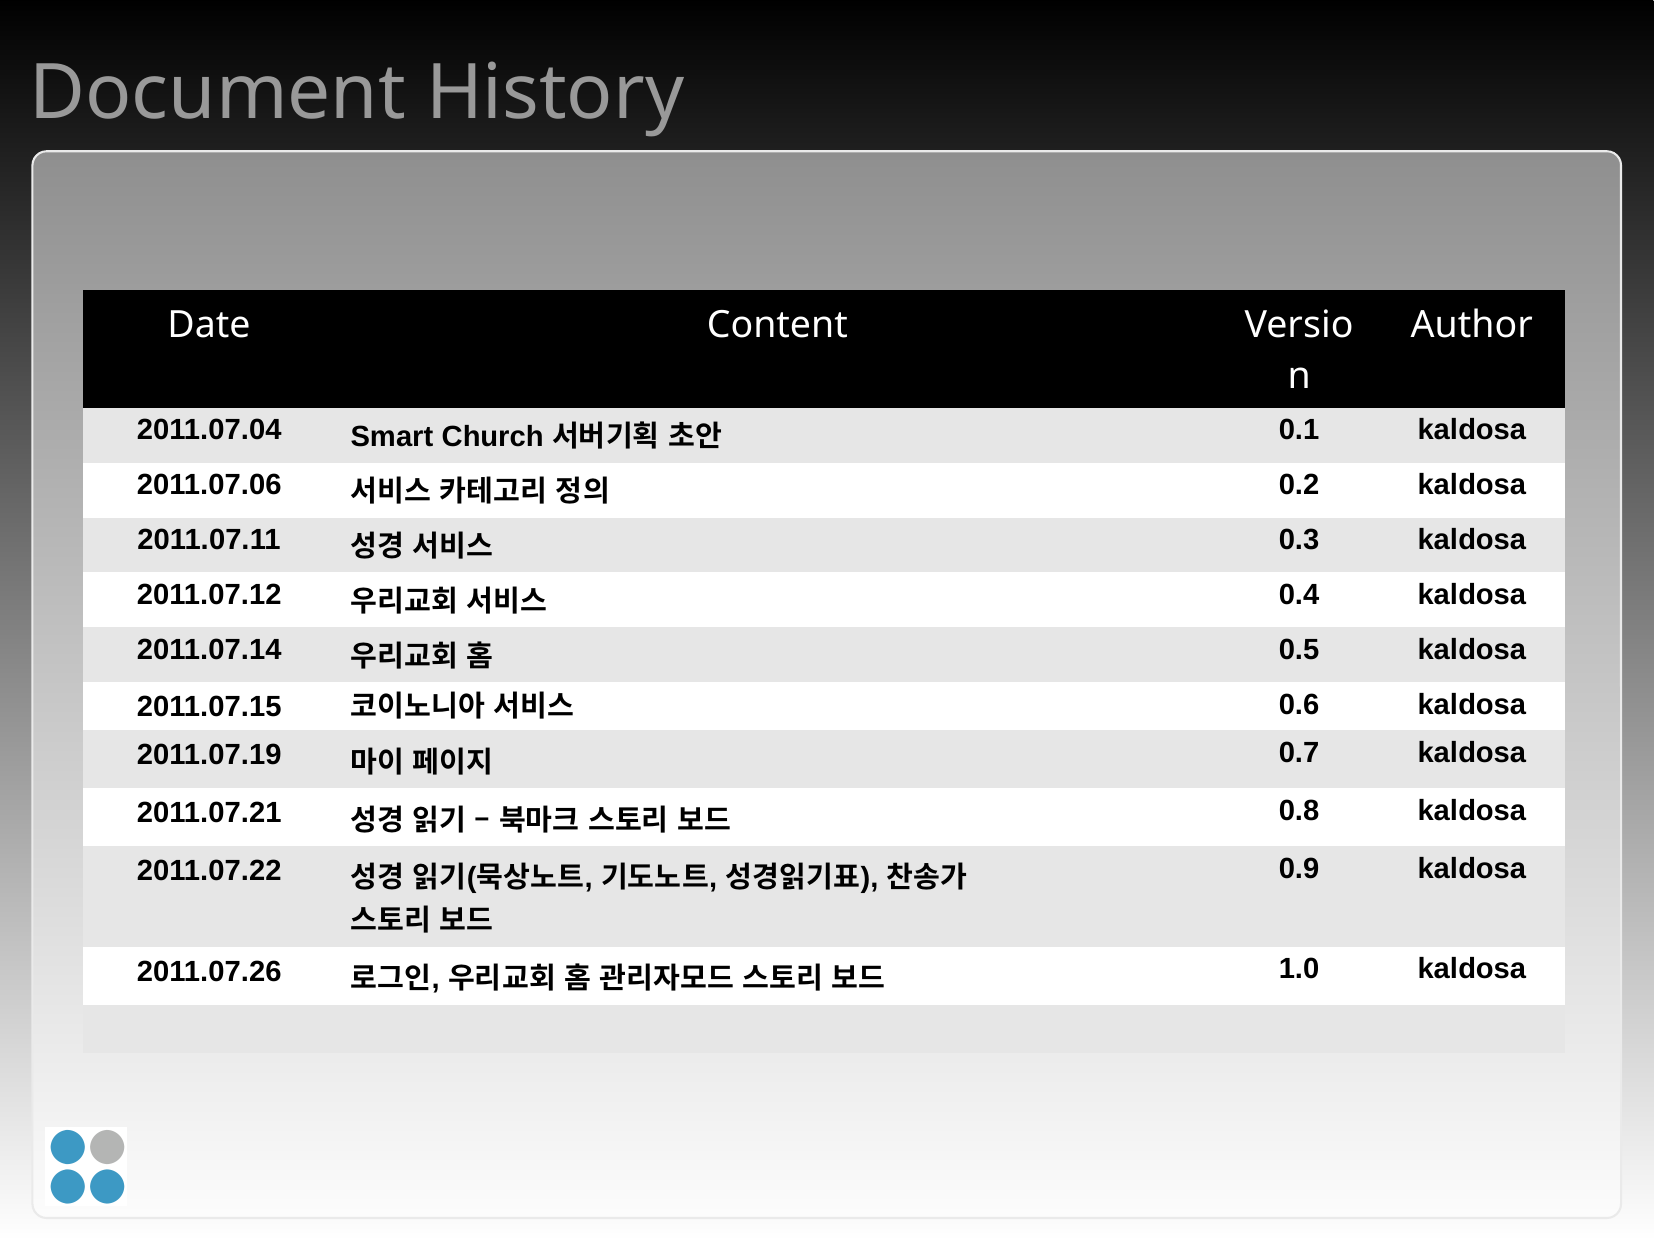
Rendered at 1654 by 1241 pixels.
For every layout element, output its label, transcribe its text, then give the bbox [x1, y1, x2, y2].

table_cell 성경 읽기 – 북마크 스토리 보드 [336, 788, 1219, 846]
table_cell kaldosa [1379, 408, 1565, 463]
table_header Date [83, 290, 336, 408]
table_cell kaldosa [1379, 730, 1565, 788]
table_cell 1.0 [1219, 947, 1379, 1005]
table_cell 마이 페이지 [336, 730, 1219, 788]
table_cell 0.5 [1219, 627, 1379, 682]
table_cell 2011.07.14 [83, 627, 336, 682]
table_cell [83, 1005, 336, 1053]
table_cell 0.3 [1219, 518, 1379, 572]
table_cell 우리교회 홈 [336, 627, 1219, 682]
table_cell 2011.07.04 [83, 408, 336, 463]
table_cell kaldosa [1379, 518, 1565, 572]
table_cell 0.2 [1219, 463, 1379, 518]
table_cell Smart Church 서버기획 초안 [336, 408, 1219, 463]
table_header Author [1379, 290, 1565, 408]
table_cell kaldosa [1379, 682, 1565, 730]
table_cell 2011.07.22 [83, 846, 336, 947]
title Document History [29, 29, 1518, 148]
table_cell 2011.07.15 [83, 682, 336, 730]
table_cell kaldosa [1379, 572, 1565, 627]
table_cell 2011.07.11 [83, 518, 336, 572]
table_cell [1379, 1005, 1565, 1053]
table_cell kaldosa [1379, 463, 1565, 518]
table_cell 2011.07.06 [83, 463, 336, 518]
table_cell 2011.07.12 [83, 572, 336, 627]
table_cell 0.7 [1219, 730, 1379, 788]
table_header Version [1219, 290, 1379, 408]
table_cell 0.8 [1219, 788, 1379, 846]
table_cell 0.1 [1219, 408, 1379, 463]
table_cell 2011.07.19 [83, 730, 336, 788]
table_cell [336, 1005, 1219, 1053]
table_cell 2011.07.26 [83, 947, 336, 1005]
table_cell kaldosa [1379, 846, 1565, 947]
table_cell 0.9 [1219, 846, 1379, 947]
table_cell 0.4 [1219, 572, 1379, 627]
table_cell kaldosa [1379, 947, 1565, 1005]
table_cell 0.6 [1219, 682, 1379, 730]
table_cell 2011.07.21 [83, 788, 336, 846]
picture [45, 1127, 127, 1206]
table_cell kaldosa [1379, 788, 1565, 846]
table_header Content [336, 290, 1219, 408]
table_cell 성경 서비스 [336, 518, 1219, 572]
table_cell 서비스 카테고리 정의 [336, 463, 1219, 518]
table_cell kaldosa [1379, 627, 1565, 682]
table_cell 성경 읽기(묵상노트, 기도노트, 성경읽기표), 찬송가 스토리 보드 [336, 846, 1219, 947]
table_cell [1219, 1005, 1379, 1053]
table_cell 우리교회 서비스 [336, 572, 1219, 627]
table_cell 로그인, 우리교회 홈 관리자모드 스토리 보드 [336, 947, 1219, 1005]
table_cell 코이노니아 서비스 [336, 682, 1219, 730]
